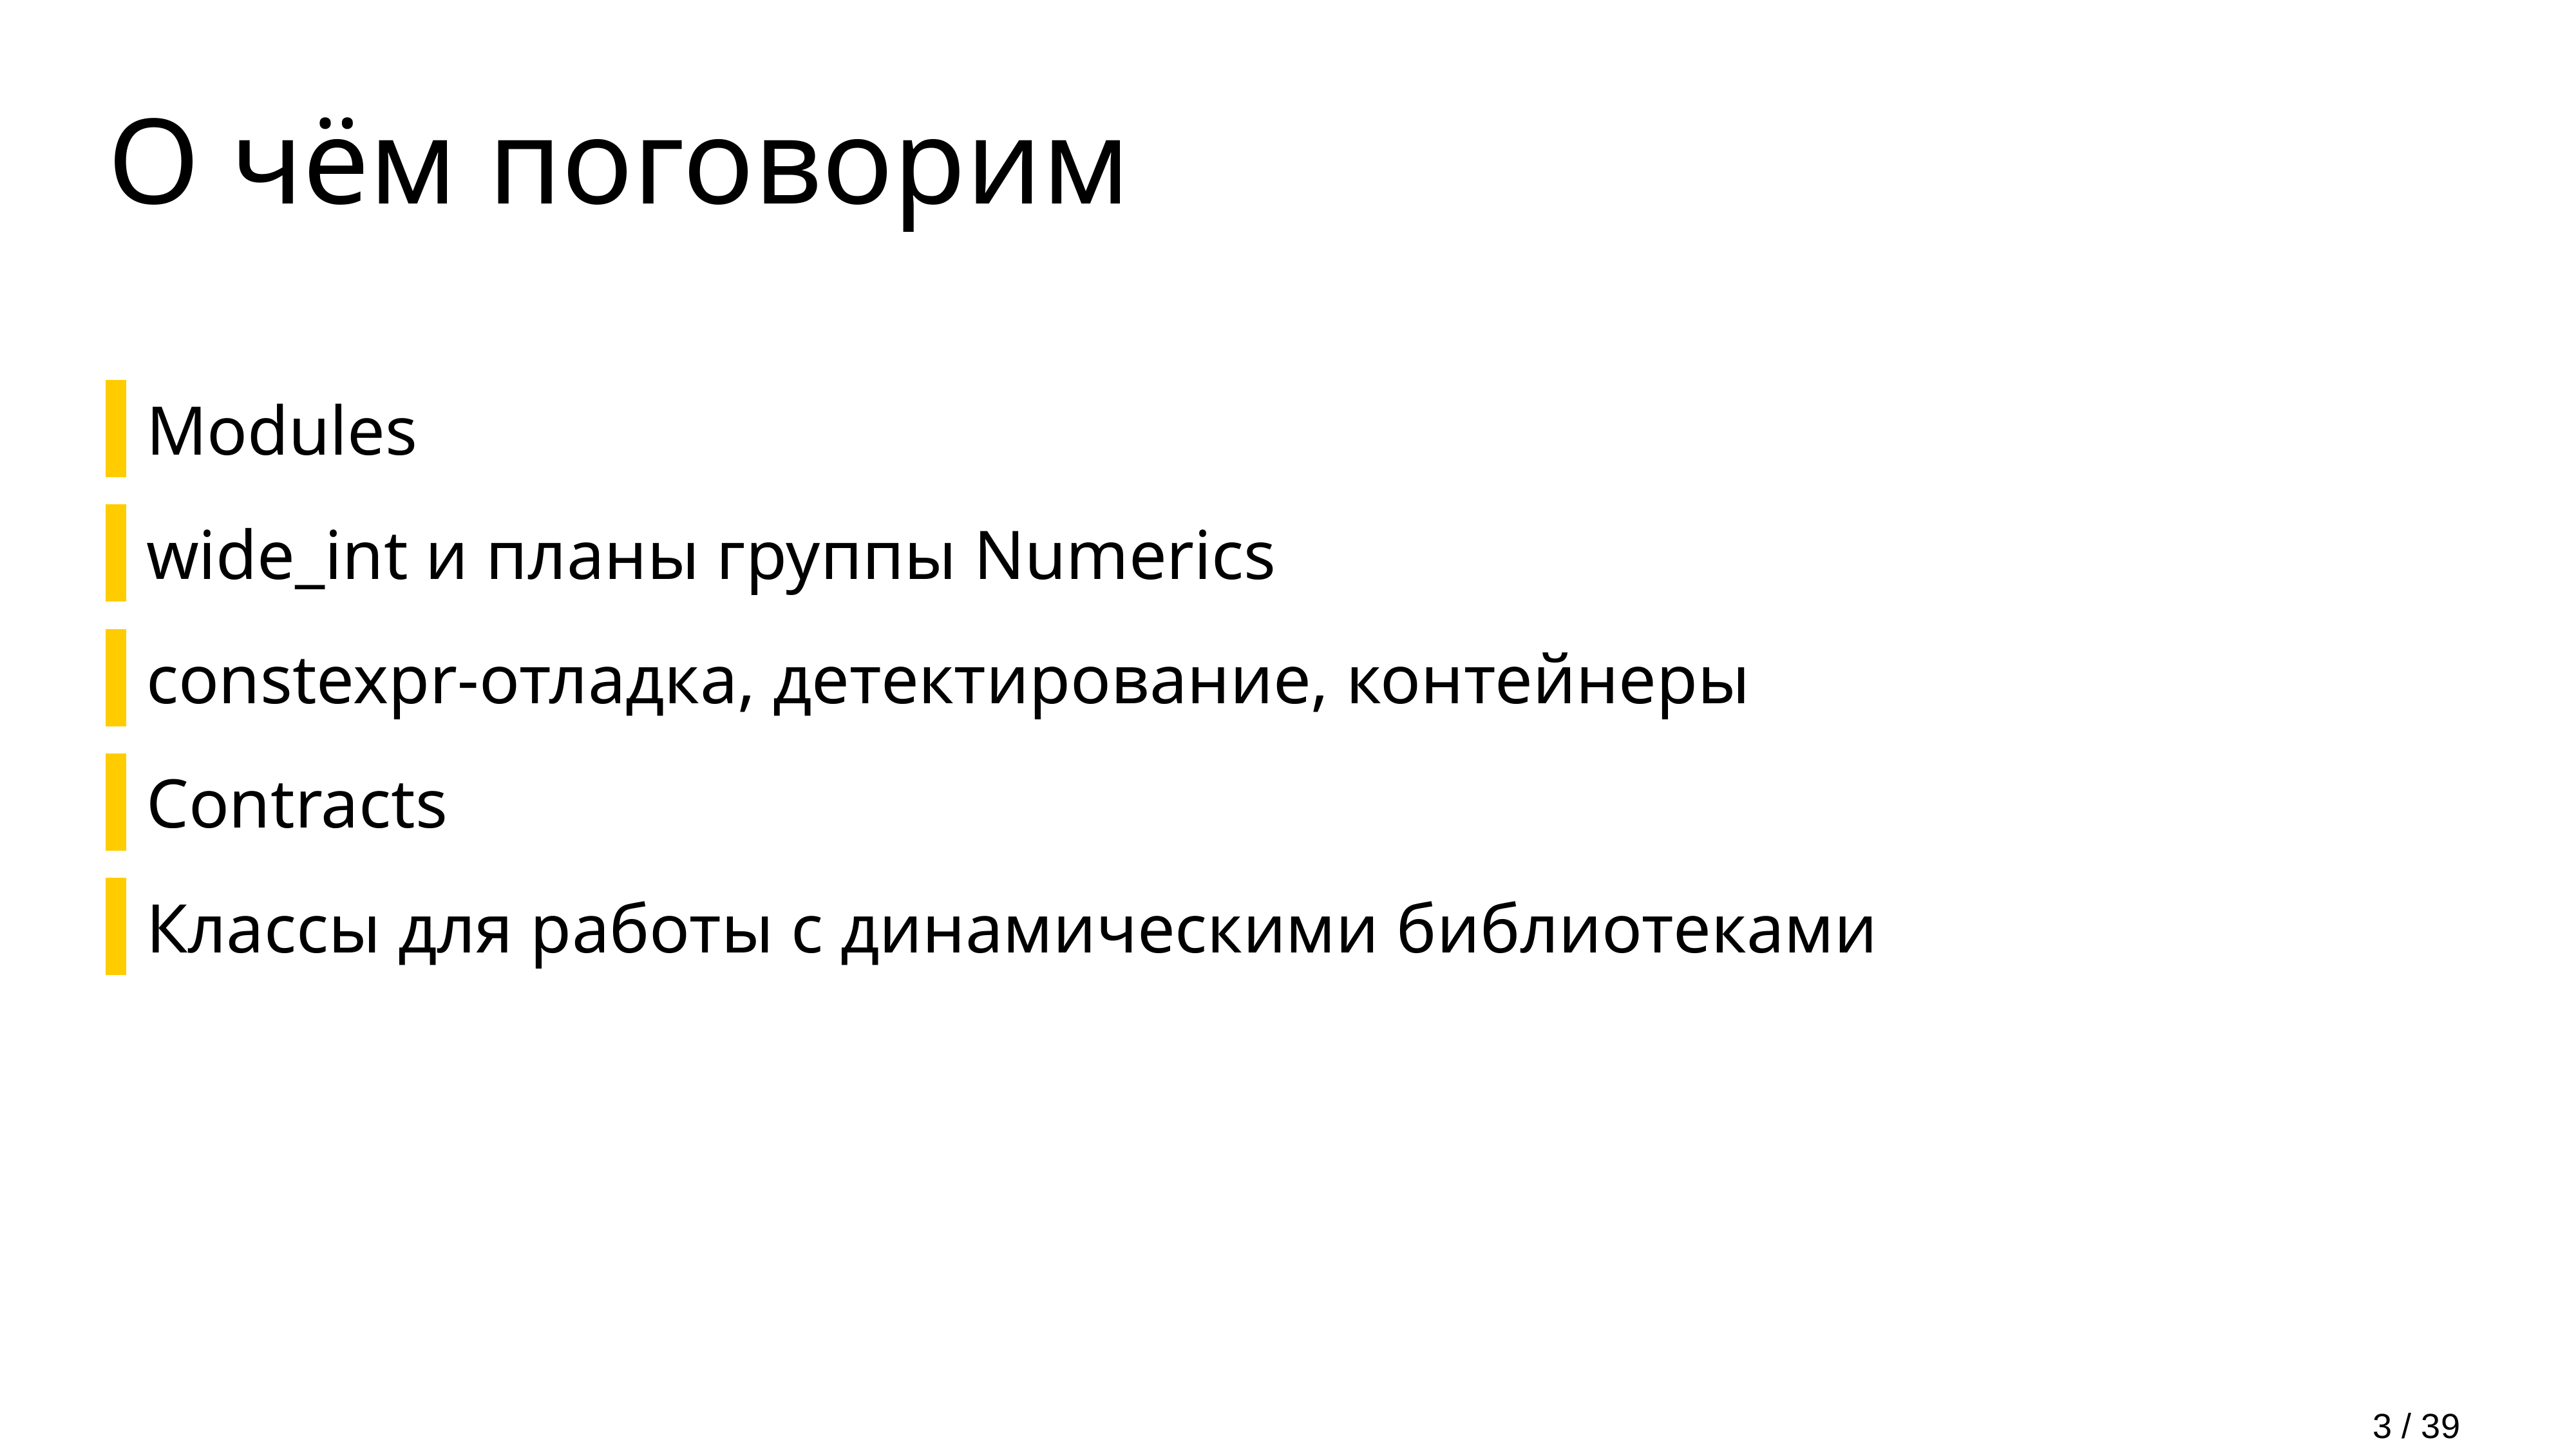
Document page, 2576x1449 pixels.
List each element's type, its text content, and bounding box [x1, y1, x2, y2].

text_box Modules wide_int и планы группы Numerics constexpr-отладка, детектирование, контейнеры Contracts Классы для работы с динамическими библиотеками [96, 364, 2512, 1419]
title О чём поговорим [108, 80, 2468, 242]
text_box <number> / 39 [2363, 1402, 2576, 1449]
